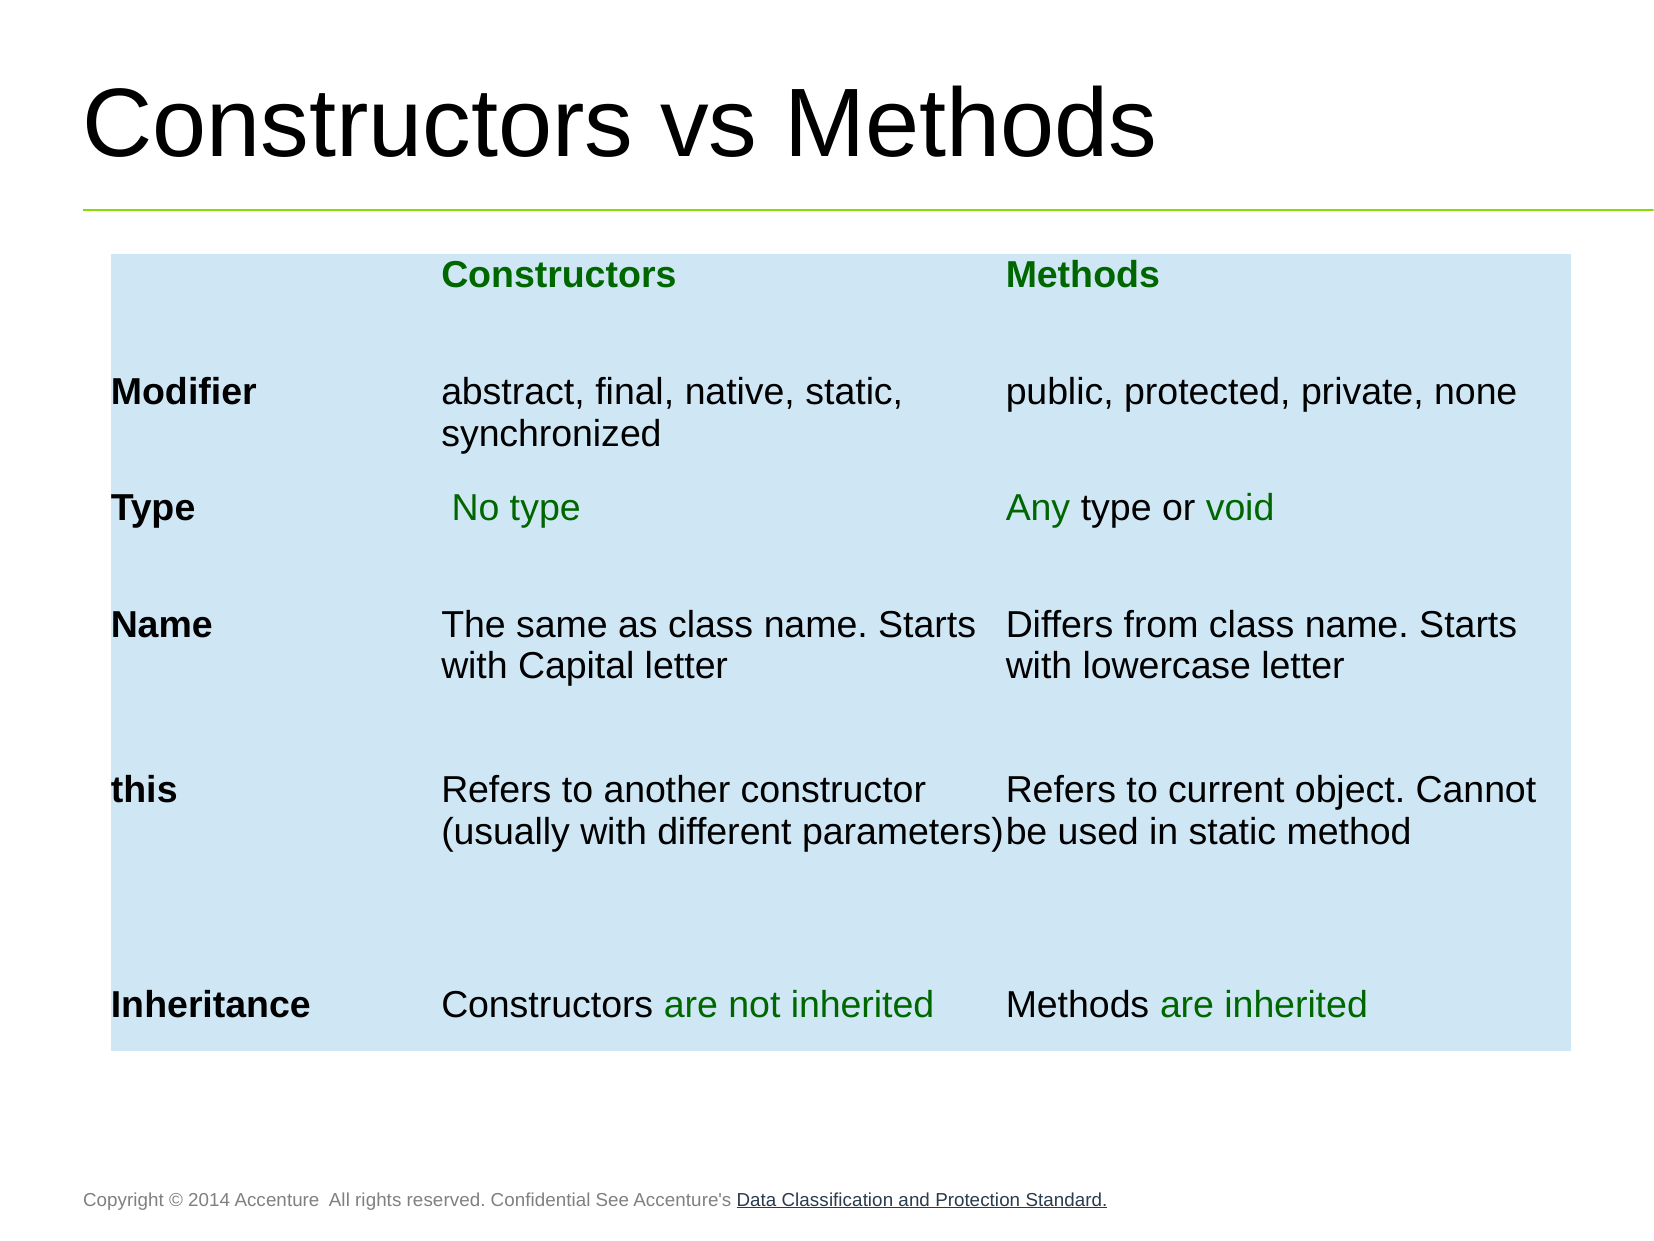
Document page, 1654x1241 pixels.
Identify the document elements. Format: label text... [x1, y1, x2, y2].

table_header [111, 254, 441, 370]
table_header Methods [1006, 254, 1571, 370]
table_cell Modifier [111, 370, 441, 487]
table_header Constructors [441, 254, 1006, 370]
table_cell The same as class name. Starts with Capital letter [441, 603, 1006, 769]
table_cell Inheritance [111, 984, 441, 1051]
table_cell Constructors are not inherited [441, 984, 1006, 1051]
table_cell public, protected, private, none [1006, 370, 1571, 487]
table_cell No type [441, 487, 1006, 603]
table_cell abstract, final, native, static, synchronized [441, 370, 1006, 487]
table_cell Differs from class name. Starts with lowercase letter [1006, 603, 1571, 769]
table_cell Type [111, 487, 441, 603]
table_cell Refers to another constructor (usually with different parameters) [441, 769, 1006, 984]
table_cell Name [111, 603, 441, 769]
title Constructors vs Methods [82, 8, 1571, 236]
table_cell Refers to current object. Cannot be used in static method [1006, 769, 1571, 984]
table_cell this [111, 769, 441, 984]
table_cell Methods are inherited [1006, 984, 1571, 1051]
table_cell Any type or void [1006, 487, 1571, 603]
